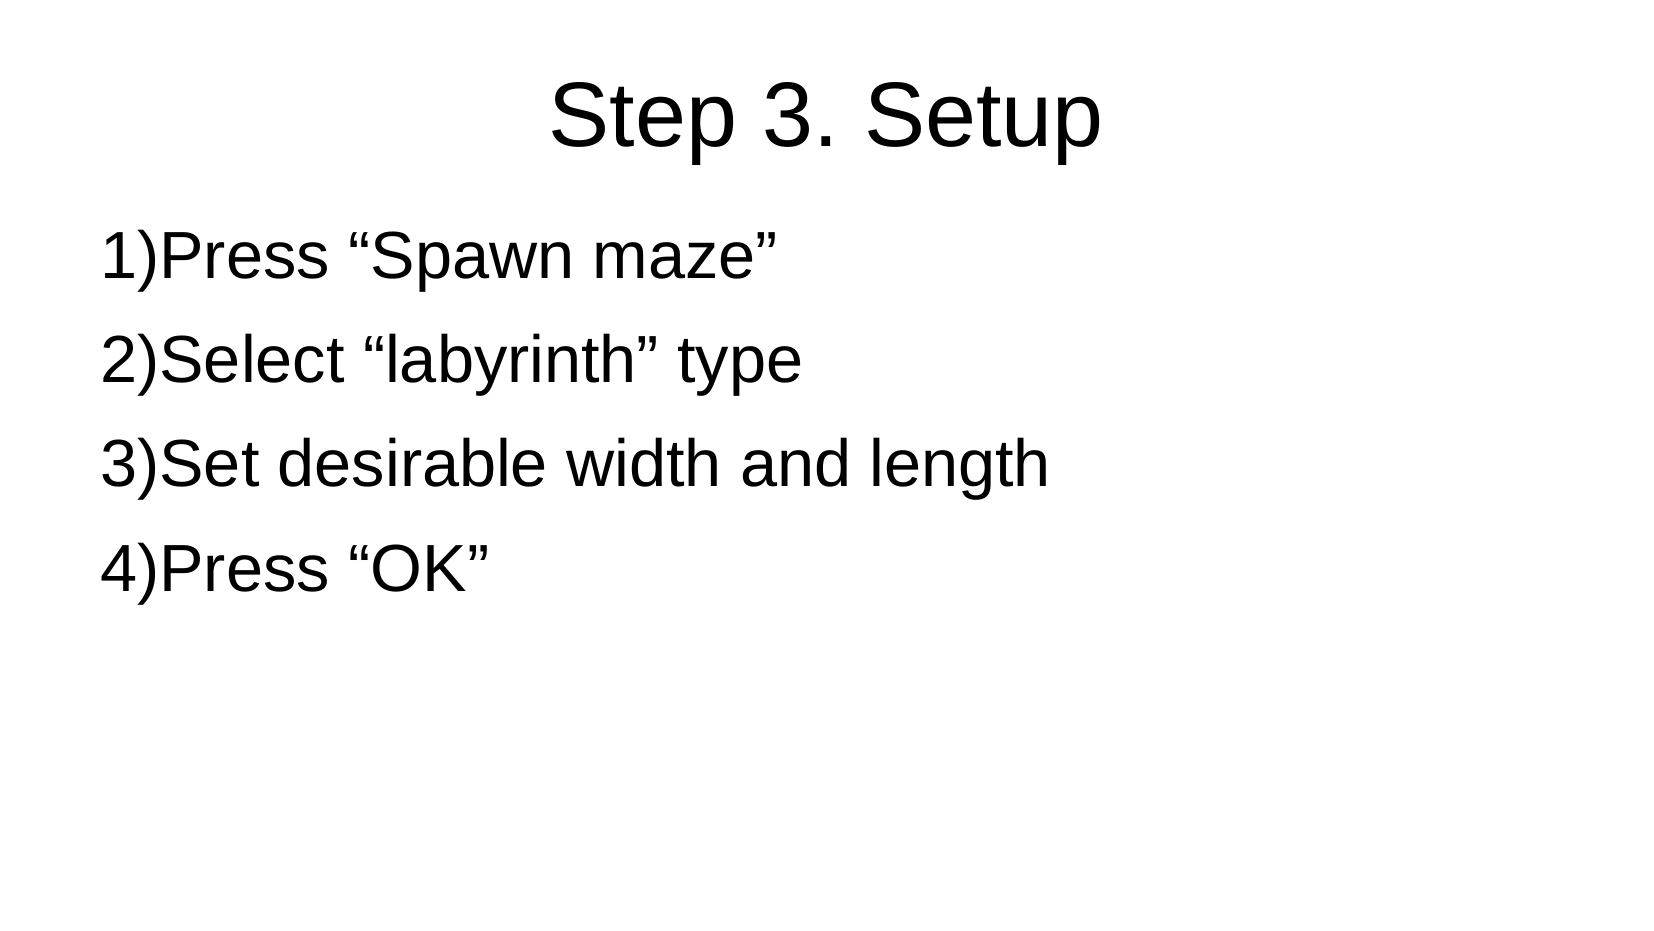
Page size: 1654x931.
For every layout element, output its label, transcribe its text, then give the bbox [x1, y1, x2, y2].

list Press “Spawn maze” Select “labyrinth” type Set desirable width and length Press “OK” [82, 217, 1571, 758]
title Step 3. Setup [82, 37, 1571, 193]
